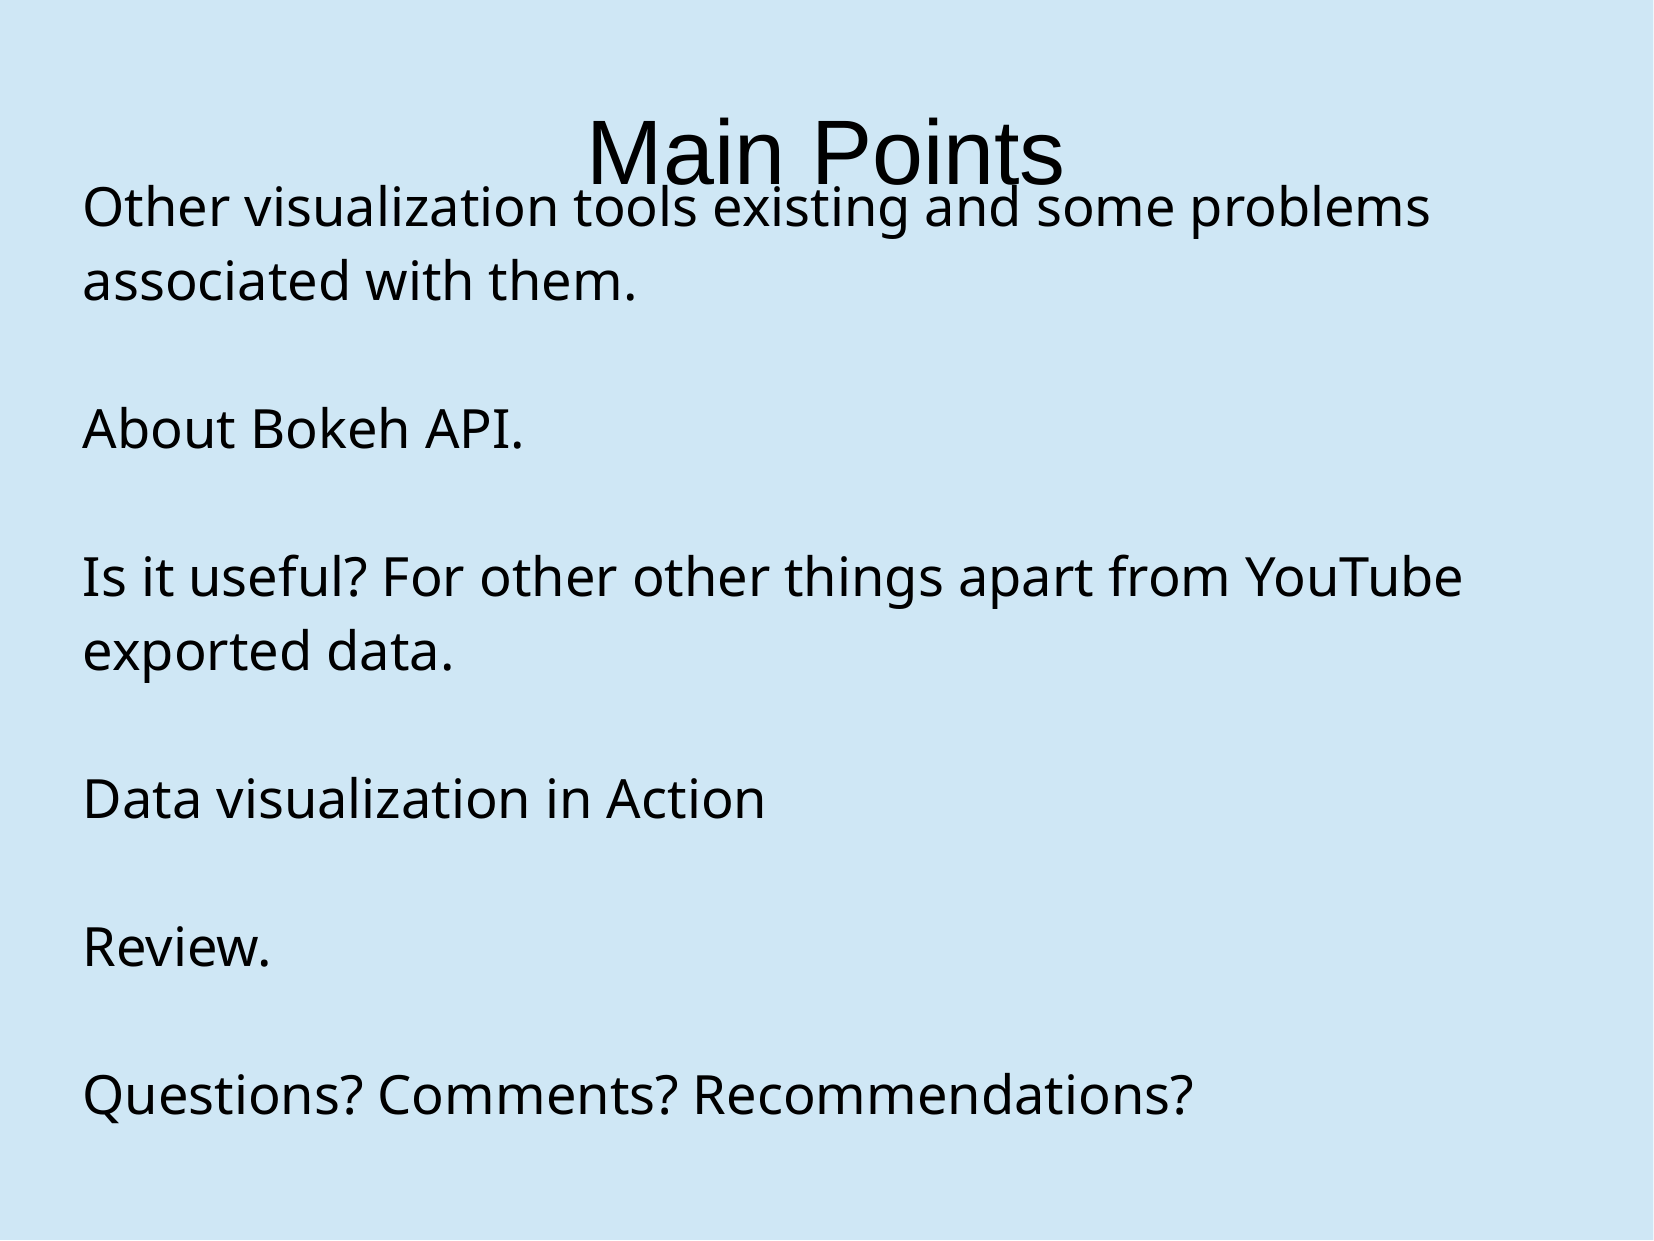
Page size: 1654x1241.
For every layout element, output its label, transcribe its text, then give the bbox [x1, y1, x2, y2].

subtitle Other visualization tools existing and some problems associated with them. About Bokeh API. Is it useful? For other other things apart from YouTube exported data. Data visualization in Action Review. Questions? Comments? Recommendations? [82, 245, 1571, 1055]
title Main Points [82, 49, 1571, 245]
